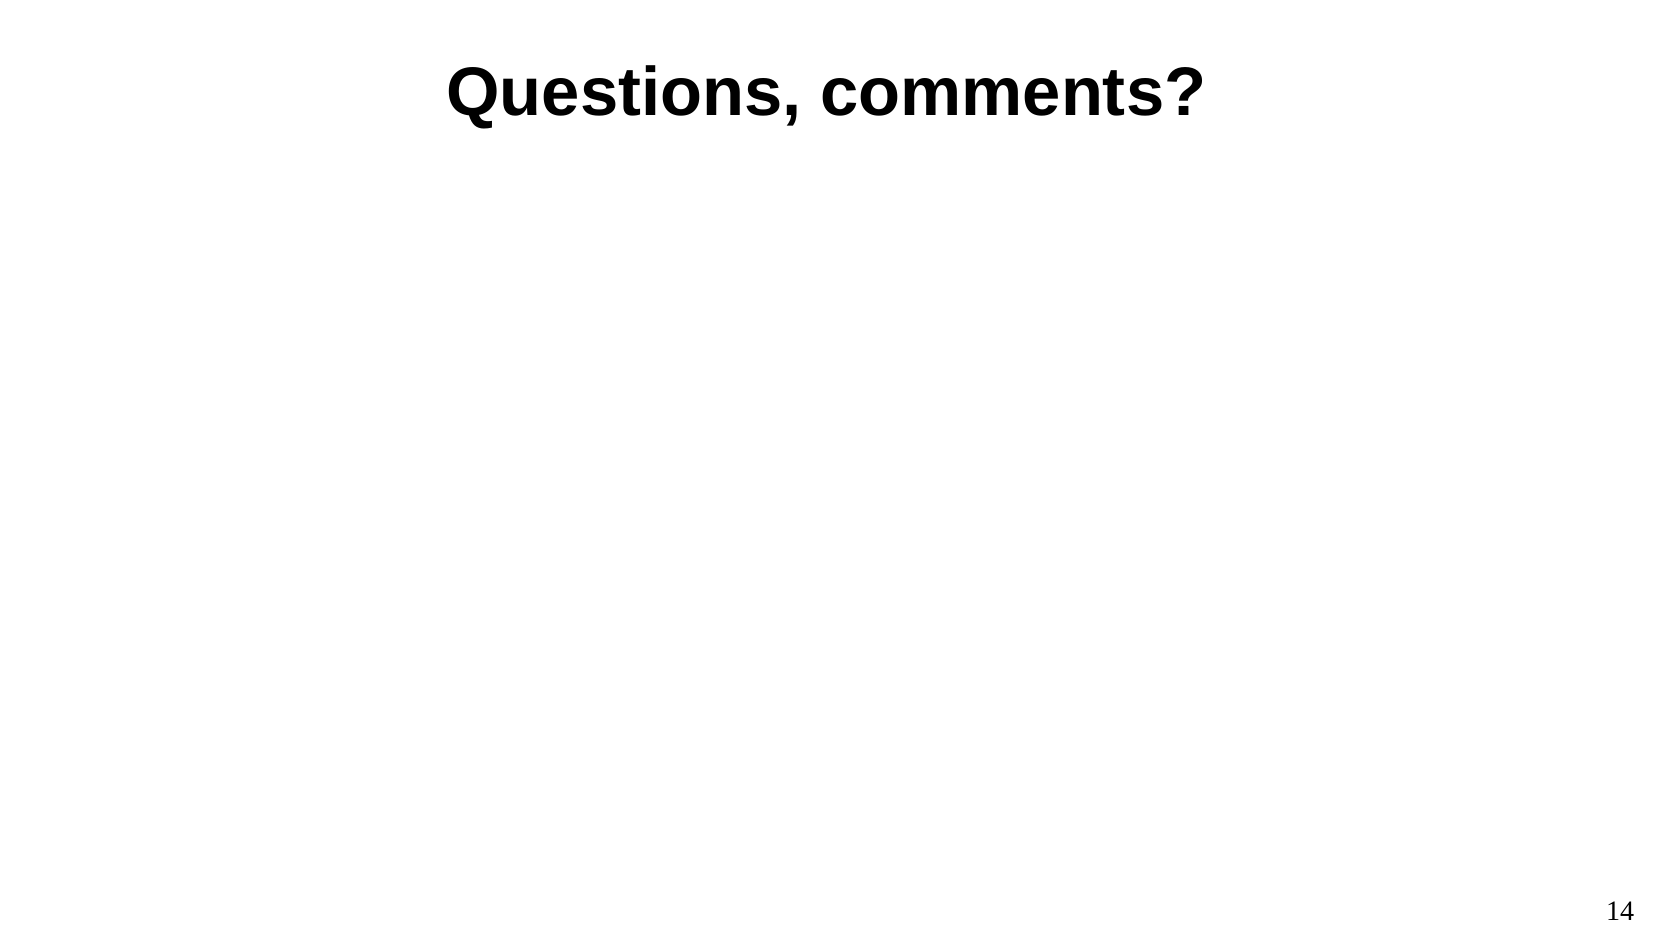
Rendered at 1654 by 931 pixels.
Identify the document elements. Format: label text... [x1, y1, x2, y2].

title Questions, comments? [82, 37, 1571, 147]
